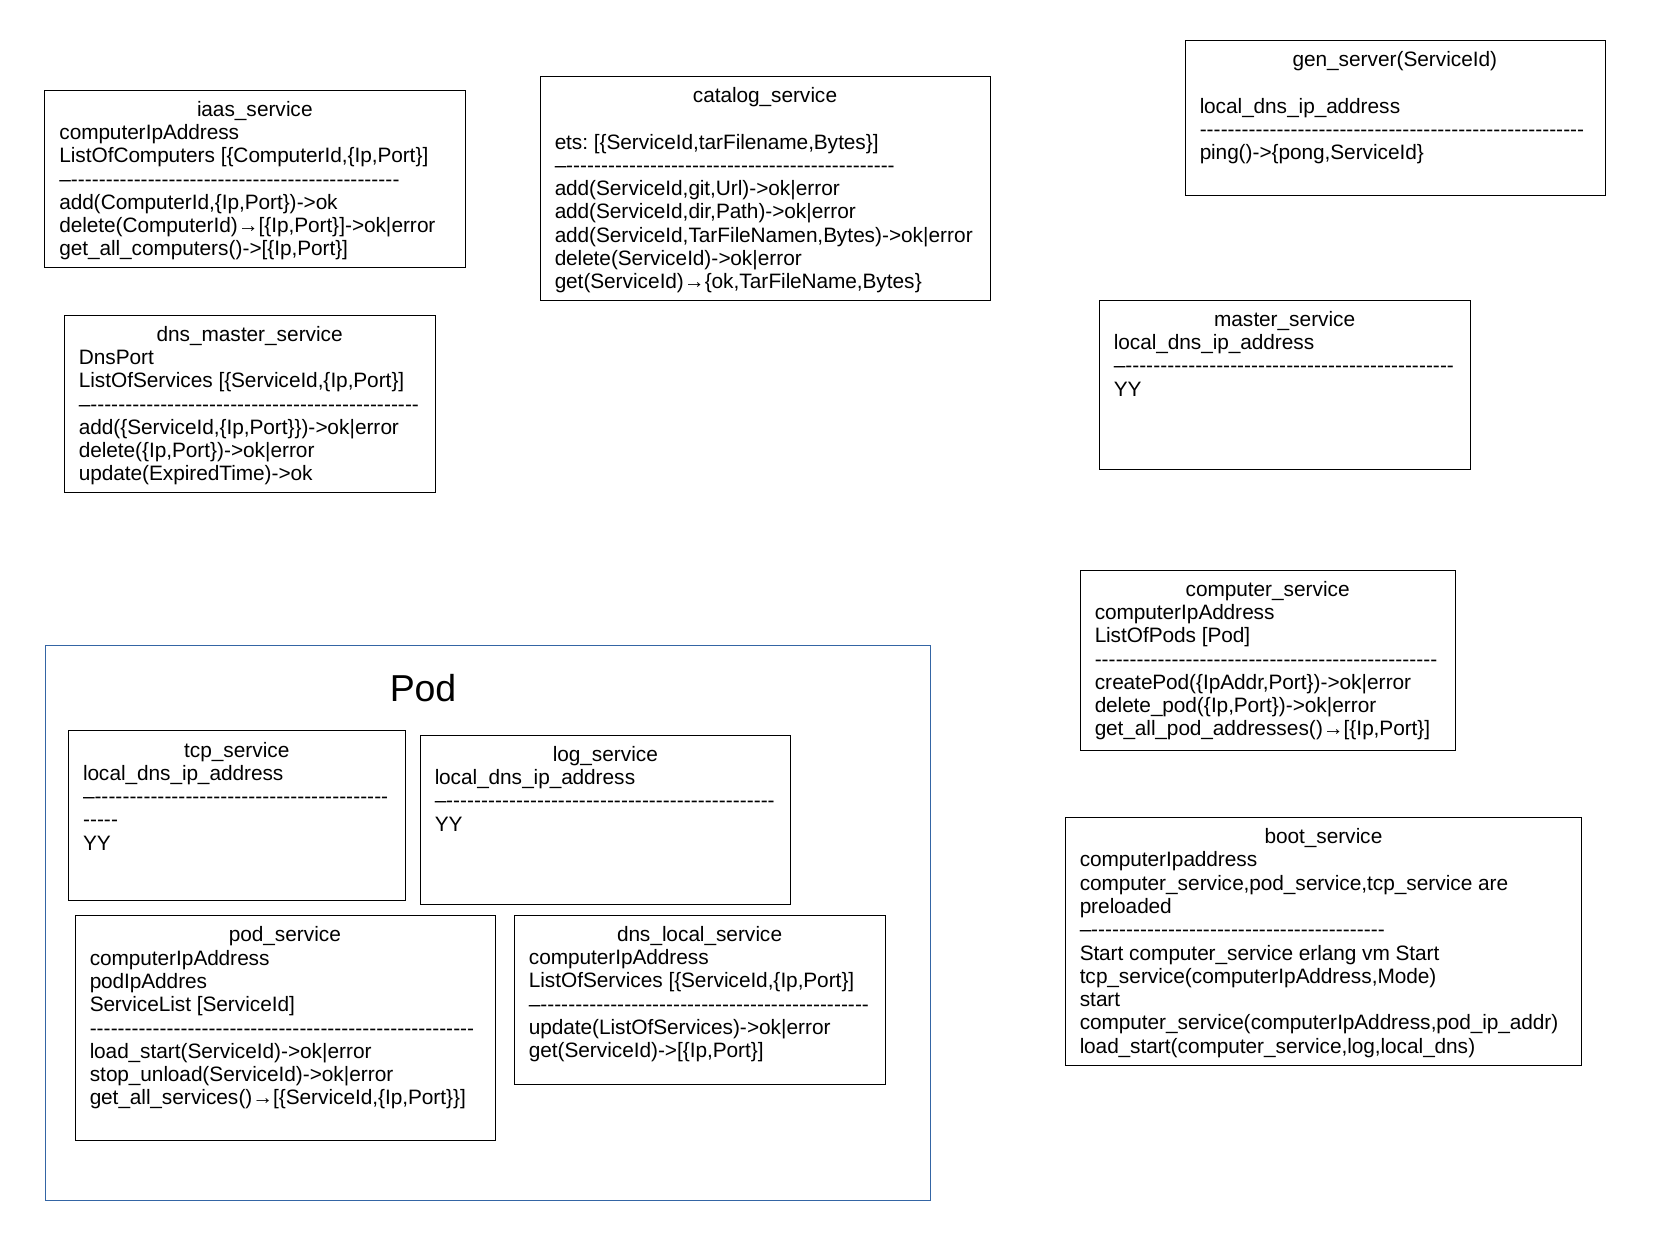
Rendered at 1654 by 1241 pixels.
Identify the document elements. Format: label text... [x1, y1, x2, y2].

text_box dns_local_service computerIpAddress ListOfServices [{ServiceId,{Ip,Port}] –----------------------------------------------- update(ListOfServices)->ok|error get(ServiceId)->[{Ip,Port}] [514, 915, 886, 1085]
text_box gen_server(ServiceId) local_dns_ip_address ------------------------------------------------------- ping()->{pong,ServiceId} [1185, 40, 1606, 196]
text_box log_service local_dns_ip_address –----------------------------------------------- YY [420, 735, 791, 905]
text_box computer_service computerIpAddress ListOfPods [Pod] ------------------------------------------------- createPod({IpAddr,Port})->ok|error delete_pod({Ip,Port})->ok|error get_all_pod_addresses()→[{Ip,Port}] [1080, 570, 1456, 751]
text_box iaas_service computerIpAddress ListOfComputers [{ComputerId,{Ip,Port}] –----------------------------------------------- add(ComputerId,{Ip,Port})->ok delete(ComputerId)→[{Ip,Port}]->ok|error get_all_computers()->[{Ip,Port}] [44, 90, 466, 268]
text_box Pod [375, 660, 472, 717]
text_box boot_service computerIpaddress computer_service,pod_service,tcp_service are preloaded –------------------------------------------ Start computer_service erlang vm Start tcp_service(computerIpAddress,Mode) start computer_service(computerIpAddress,pod_ip_addr) load_start(computer_service,log,local_dns) [1065, 817, 1582, 1066]
text_box pod_service computerIpAddress podIpAddres ServiceList [ServiceId] ------------------------------------------------------- load_start(ServiceId)->ok|error stop_unload(ServiceId)->ok|error get_all_services()→[{ServiceId,{Ip,Port}}] [75, 915, 496, 1141]
text_box tcp_service local_dns_ip_address –----------------------------------------------- YY [68, 730, 406, 901]
text_box master_service local_dns_ip_address –----------------------------------------------- YY [1099, 300, 1471, 470]
text_box dns_master_service DnsPort ListOfServices [{ServiceId,{Ip,Port}] –----------------------------------------------- add({ServiceId,{Ip,Port}})->ok|error delete({Ip,Port})->ok|error update(ExpiredTime)->ok [64, 315, 436, 493]
text_box catalog_service ets: [{ServiceId,tarFilename,Bytes}] –----------------------------------------------- add(ServiceId,git,Url)->ok|error add(ServiceId,dir,Path)->ok|error add(ServiceId,TarFileNamen,Bytes)->ok|error delete(ServiceId)->ok|error get(ServiceId)→{ok,TarFileName,Bytes} [540, 76, 991, 301]
